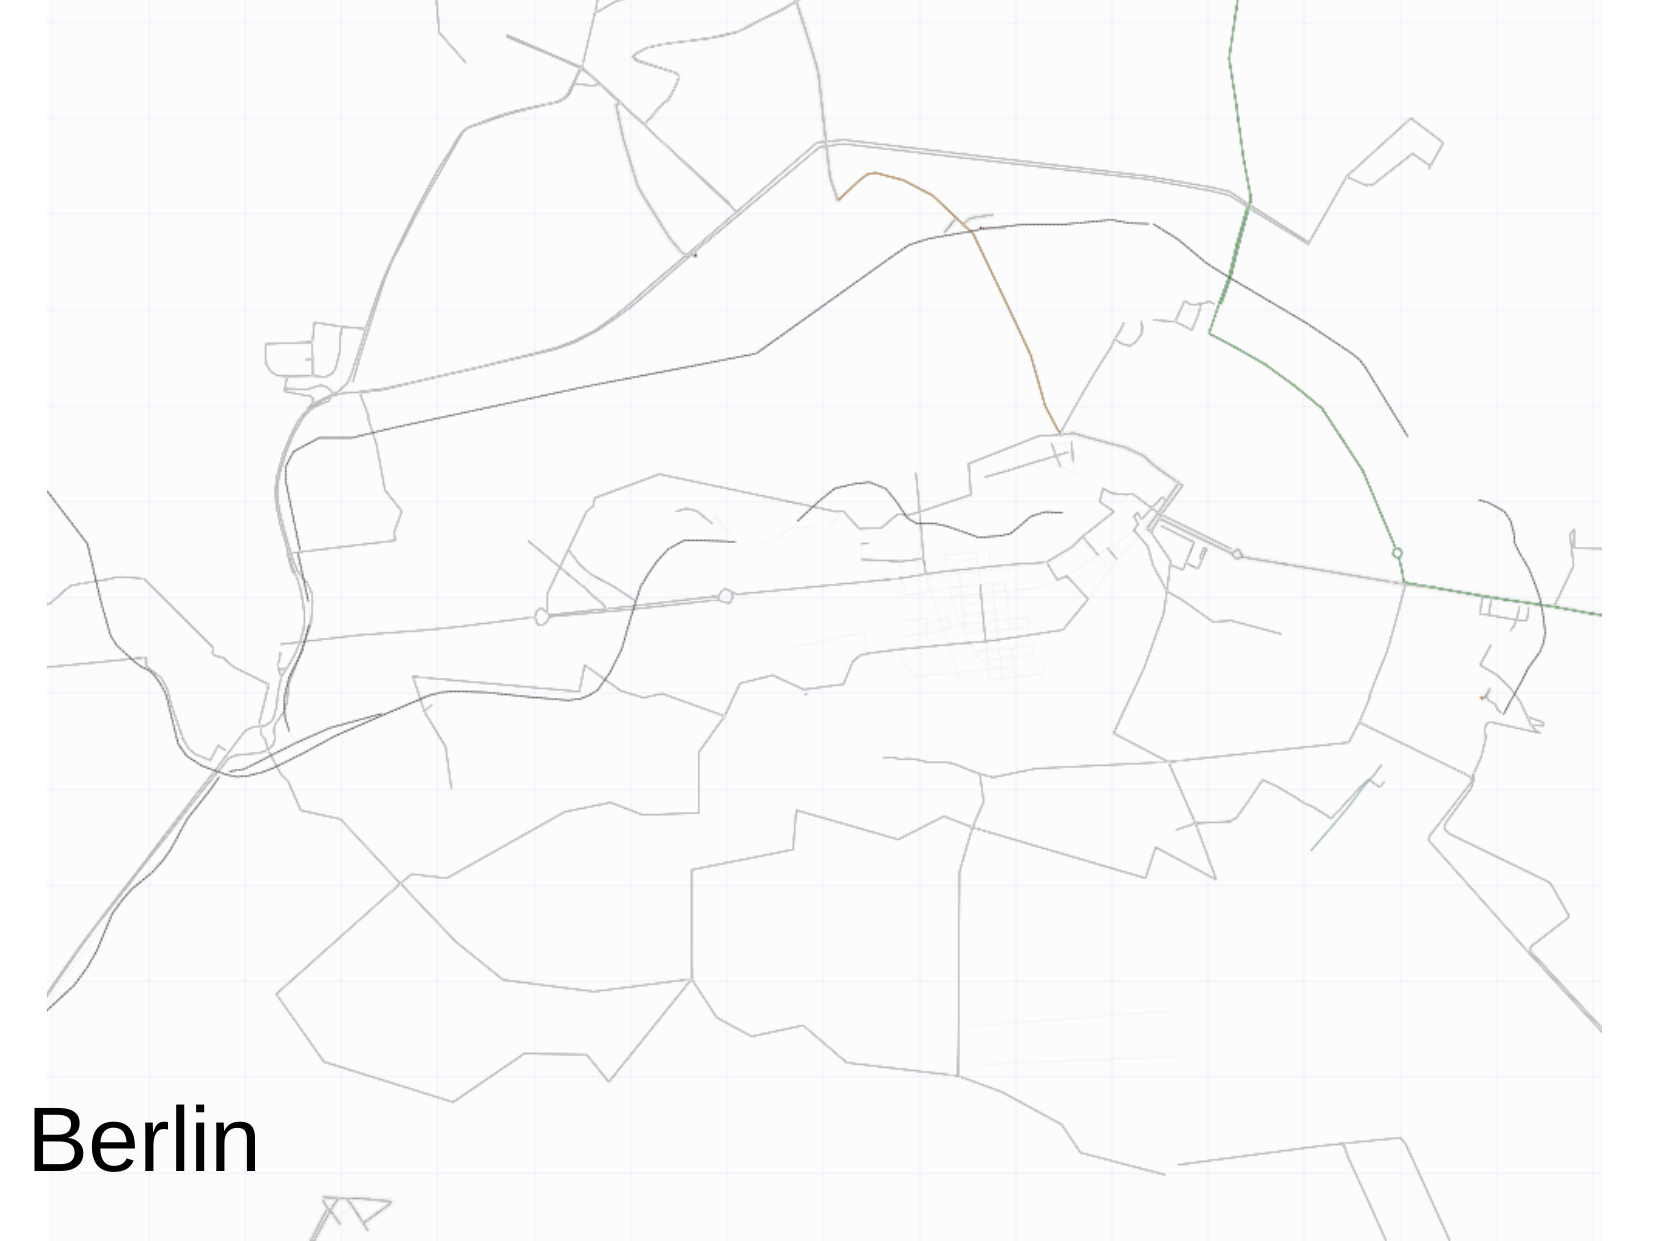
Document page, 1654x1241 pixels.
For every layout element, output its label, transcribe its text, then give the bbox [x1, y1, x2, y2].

text_box Berlin [12, 1080, 277, 1232]
picture [47, 0, 1602, 1241]
